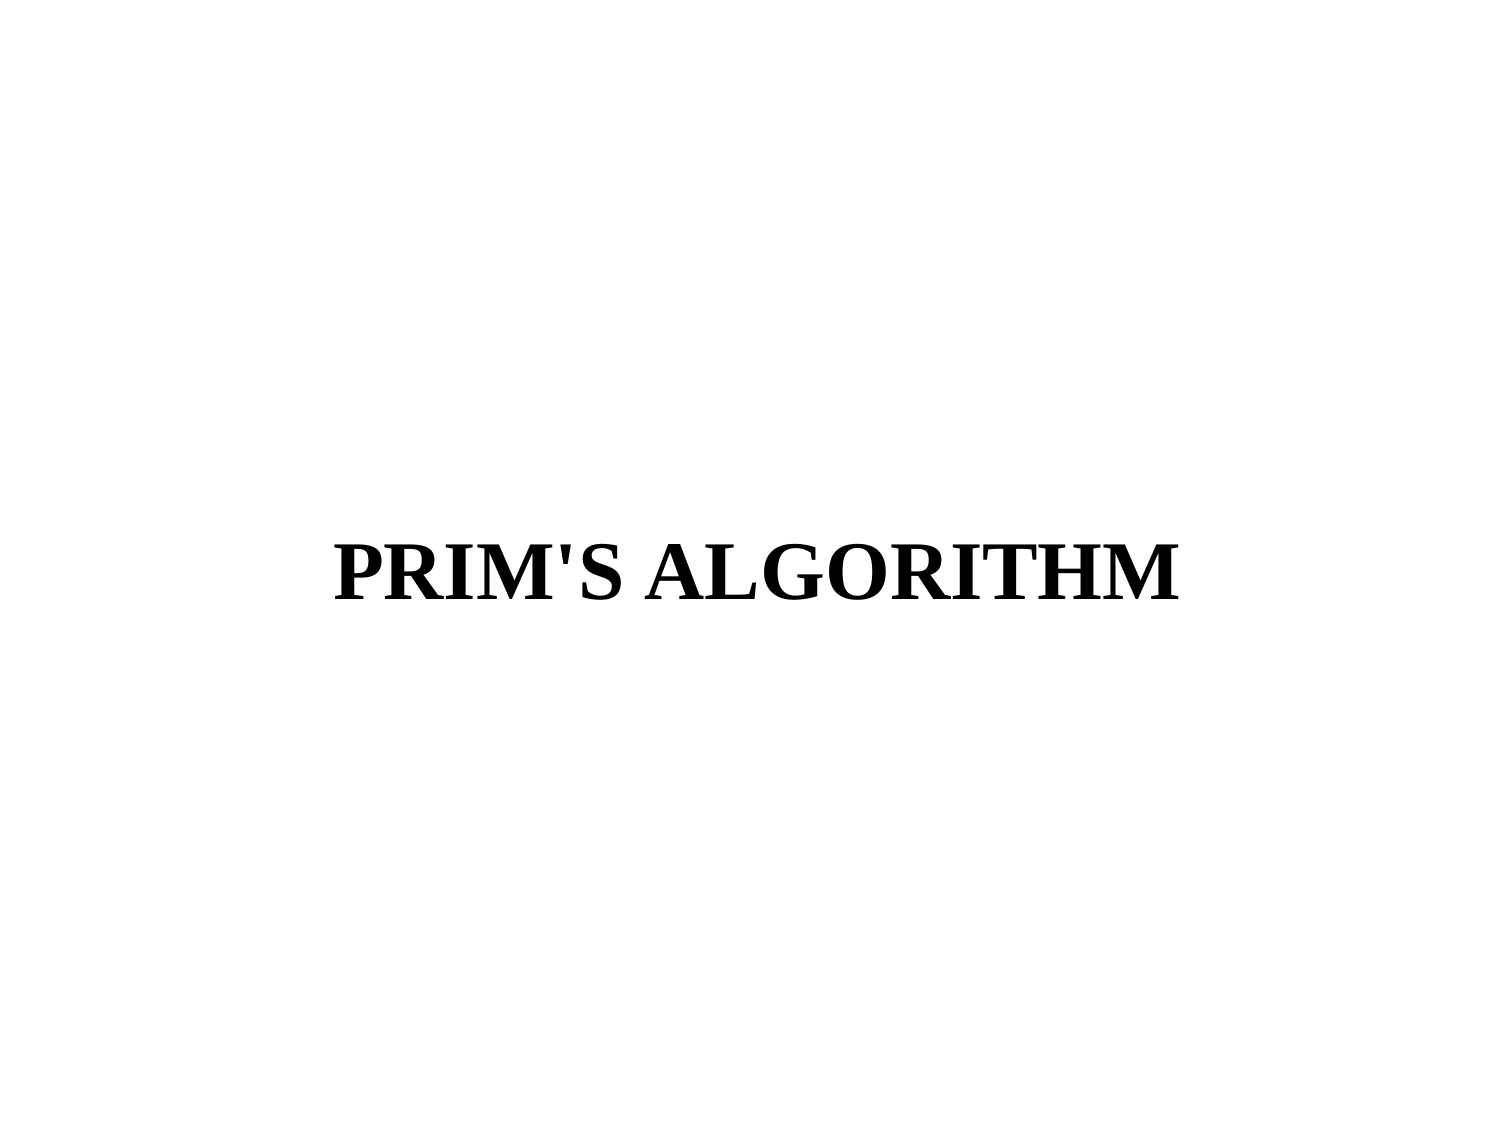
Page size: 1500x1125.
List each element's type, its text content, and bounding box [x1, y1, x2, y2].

title PRIM'S ALGORITHM [120, 472, 1396, 661]
